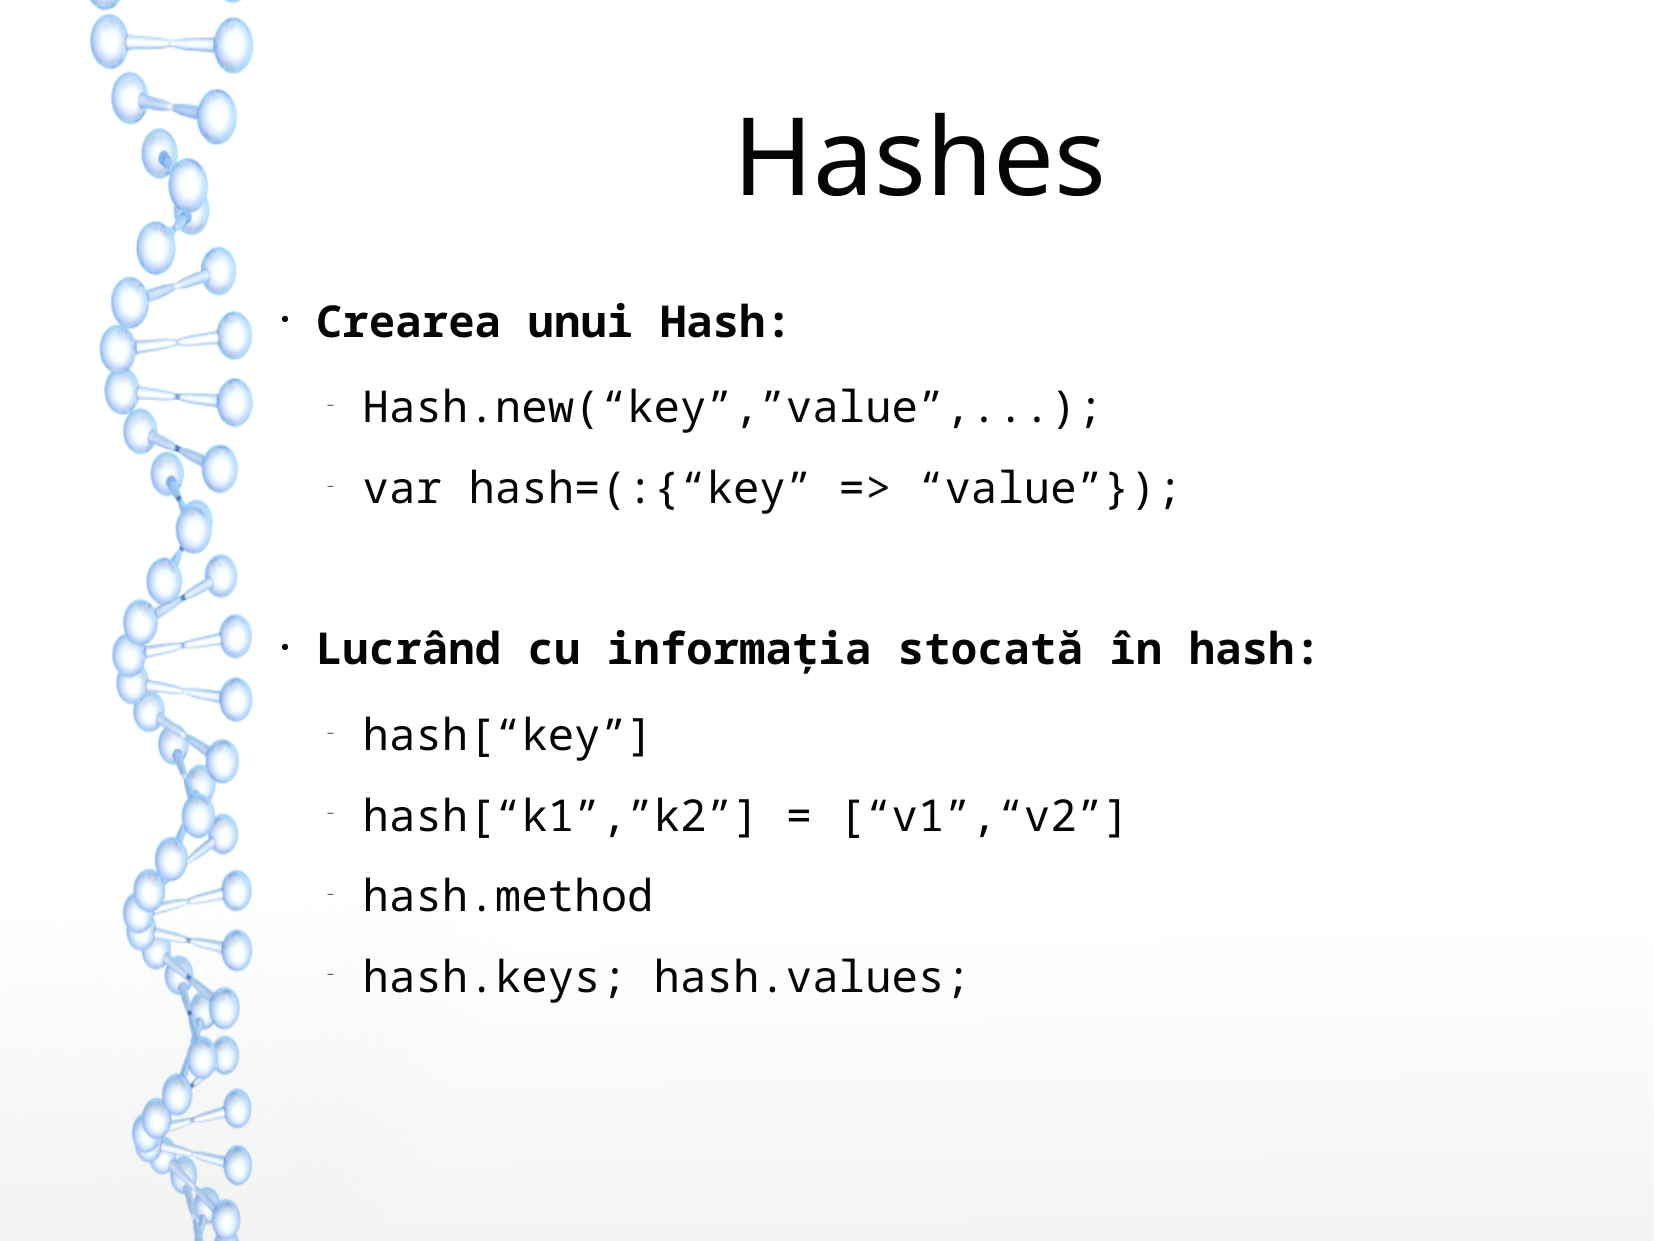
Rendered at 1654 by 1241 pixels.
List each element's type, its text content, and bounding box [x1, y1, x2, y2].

list Crearea unui Hash: Hash.new(“key”,”value”,...); var hash=(:{“key” => “value”}); Lucrând cu informația stocată în hash: hash[“key”] hash[“k1”,”k2”] = [“v1”,“v2”] hash.method hash.keys; hash.values; [269, 290, 1538, 1010]
picture [0, 0, 1654, 1241]
title Hashes [269, 49, 1571, 257]
